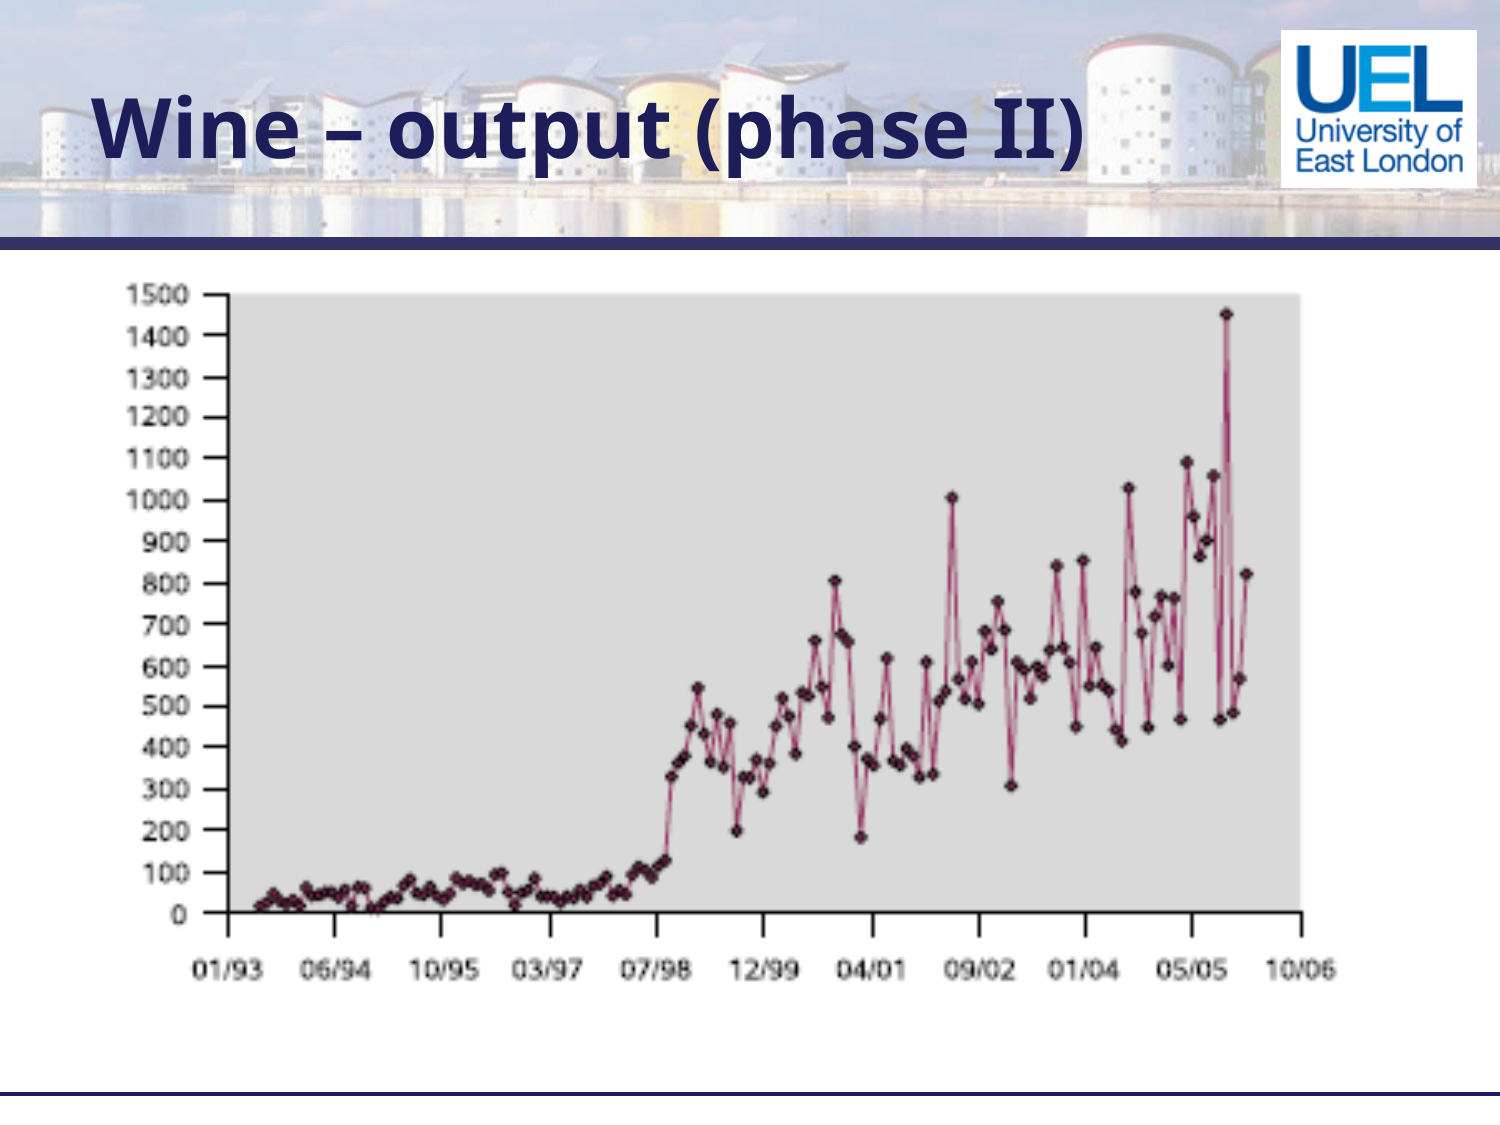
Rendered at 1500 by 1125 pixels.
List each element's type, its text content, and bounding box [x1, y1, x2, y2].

picture [118, 271, 1341, 995]
picture [0, 0, 1500, 237]
title Wine – output (phase II) [76, 10, 1247, 241]
